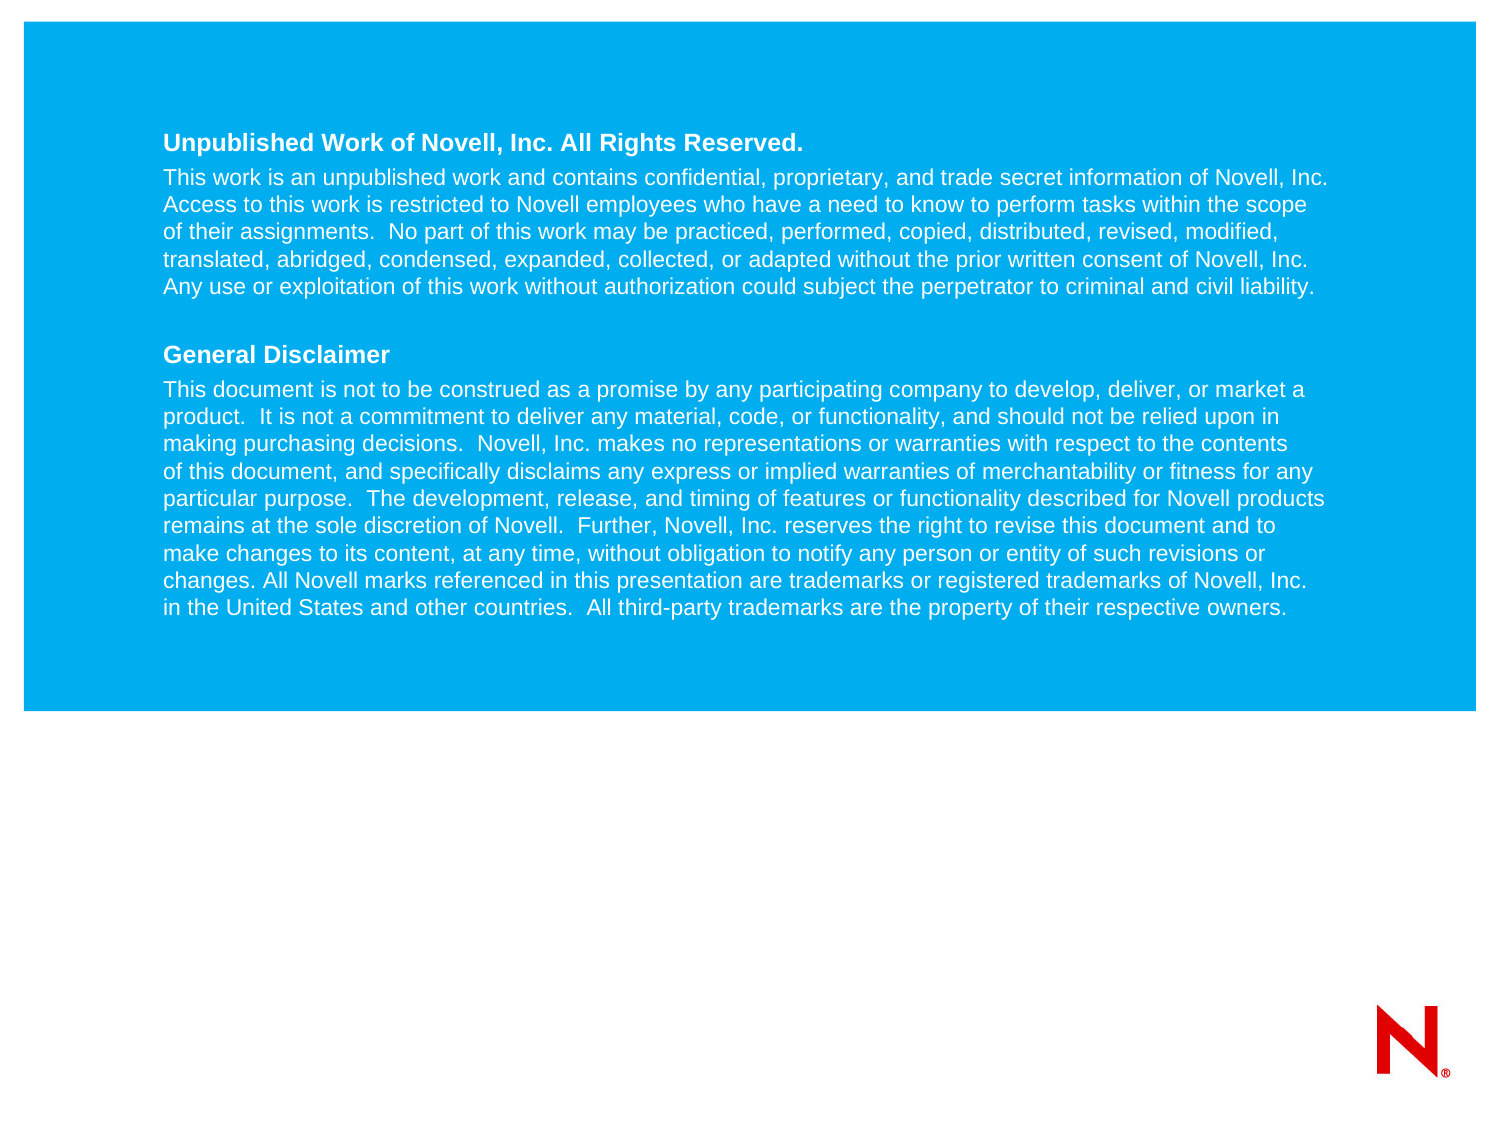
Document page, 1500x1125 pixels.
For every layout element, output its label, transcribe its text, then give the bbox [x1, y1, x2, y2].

picture [1372, 1001, 1453, 1081]
list Unpublished Work of Novell, Inc. All Rights Reserved. This work is an unpublished work and contains confidential, proprietary, and trade secret information of Novell, Inc. Access to this work is restricted to Novell employees who have a need to know to perform tasks within the scope of their assignments. No part of this work may be practiced, performed, copied, distributed, revised, modified, translated, abridged, condensed, expanded, collected, or adapted without the prior written consent of Novell, Inc. Any use or exploitation of this work without authorization could subject the perpetrator to criminal and civil liability. General Disclaimer This document is not to be construed as a promise by any participating company to develop, deliver, or market a product. It is not a commitment to deliver any material, code, or functionality, and should not be relied upon in making purchasing decisions. Novell, Inc. makes no representations or warranties with respect to the contents of this document, and specifically disclaims any express or implied warranties of merchantability or fitness for any particular purpose. The development, release, and timing of features or functionality described for Novell products remains at the sole discretion of Novell. Further, Novell, Inc. reserves the right to revise this document and to make changes to its content, at any time, without obligation to notify any person or entity of such revisions or changes. All Novell marks referenced in this presentation are trademarks or registered trademarks of Novell, Inc. in the United States and other countries. All third-party trademarks are the property of their respective owners. [163, 126, 1332, 659]
